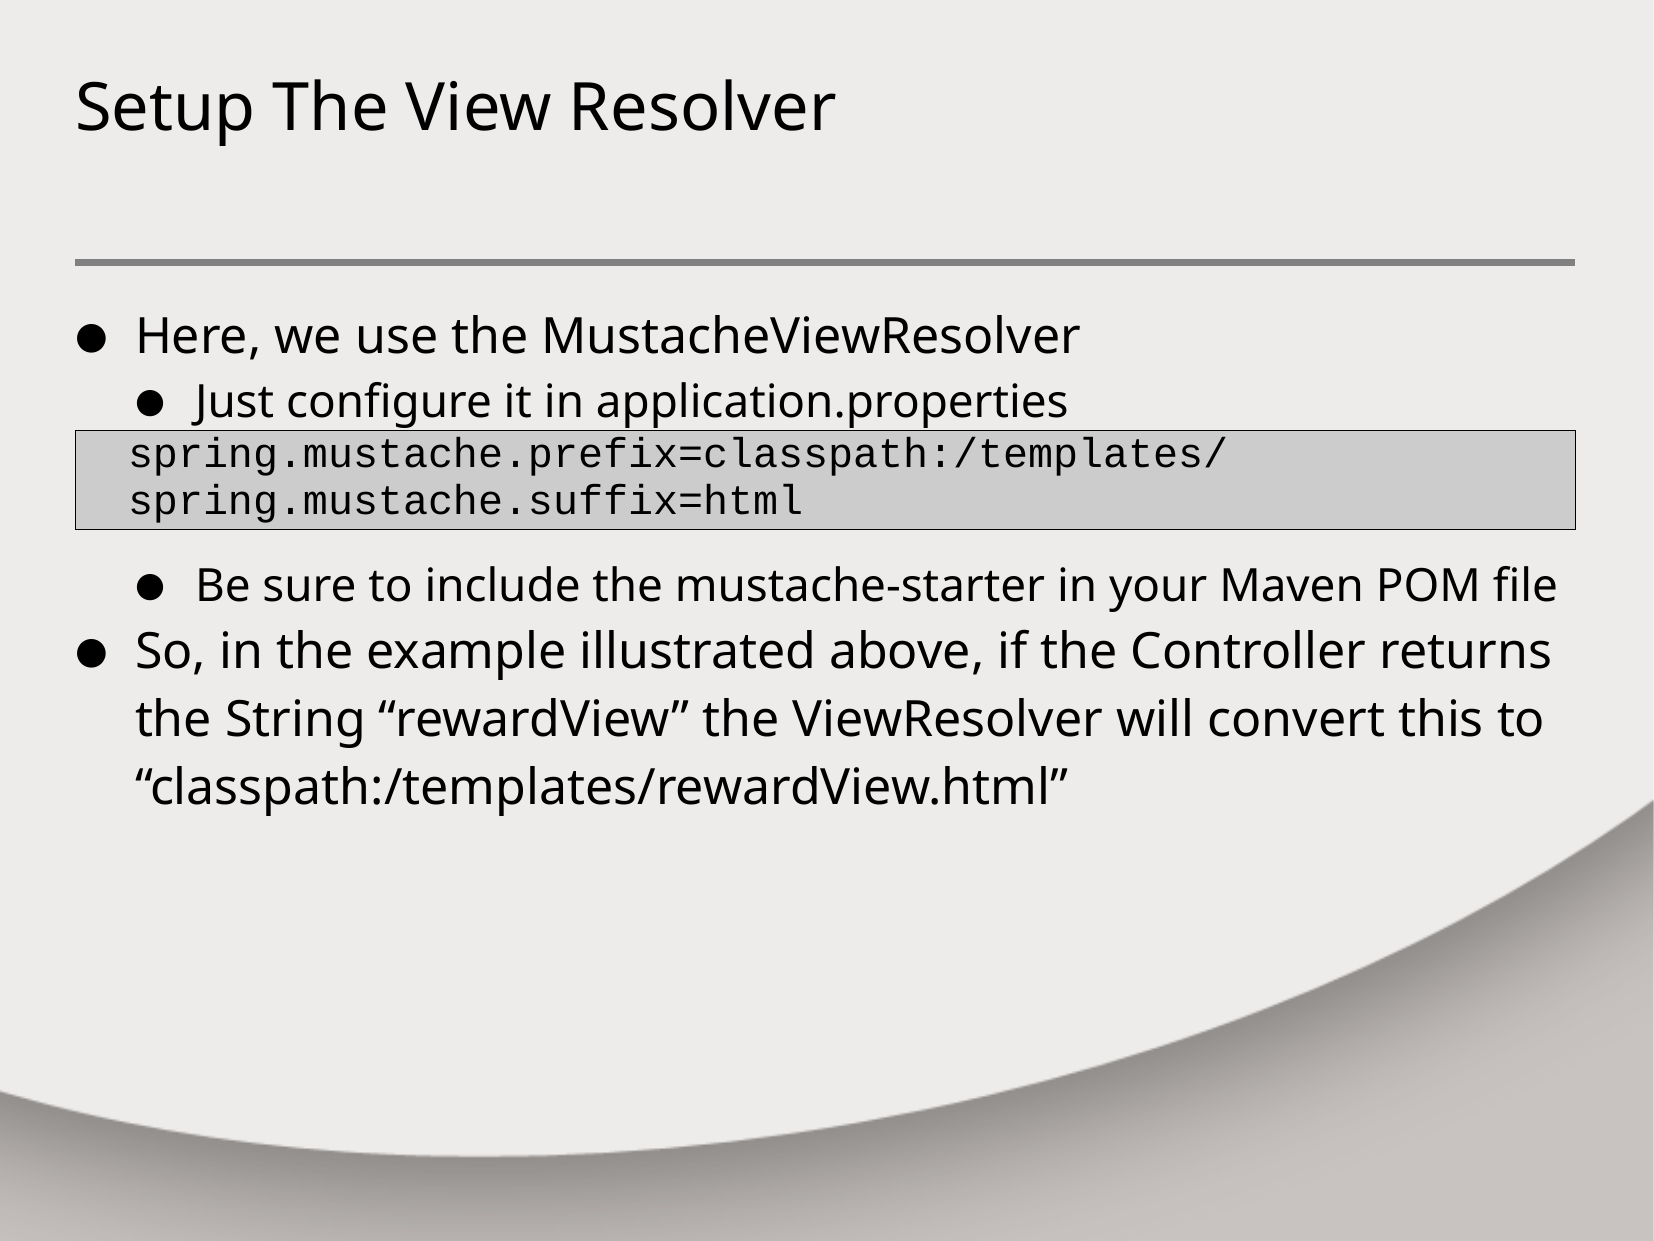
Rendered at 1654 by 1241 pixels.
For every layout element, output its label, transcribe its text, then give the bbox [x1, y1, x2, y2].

picture [0, 0, 1654, 1241]
list Here, we use the MustacheViewResolver Just configure it in application.properties Be sure to include the mustache-starter in your Maven POM file So, in the example illustrated above, if the Controller returns the String “rewardView” the ViewResolver will convert this to “classpath:/templates/rewardView.html” [75, 300, 1576, 430]
list Here, we use the MustacheViewResolver Just configure it in application.properties Be sure to include the mustache-starter in your Maven POM file So, in the example illustrated above, if the Controller returns the String “rewardView” the ViewResolver will convert this to “classpath:/templates/rewardView.html” [75, 530, 1576, 1163]
title Setup The View Resolver [75, 75, 1576, 226]
text_box spring.mustache.prefix=classpath:/templates/ spring.mustache.suffix=html [75, 430, 1576, 530]
